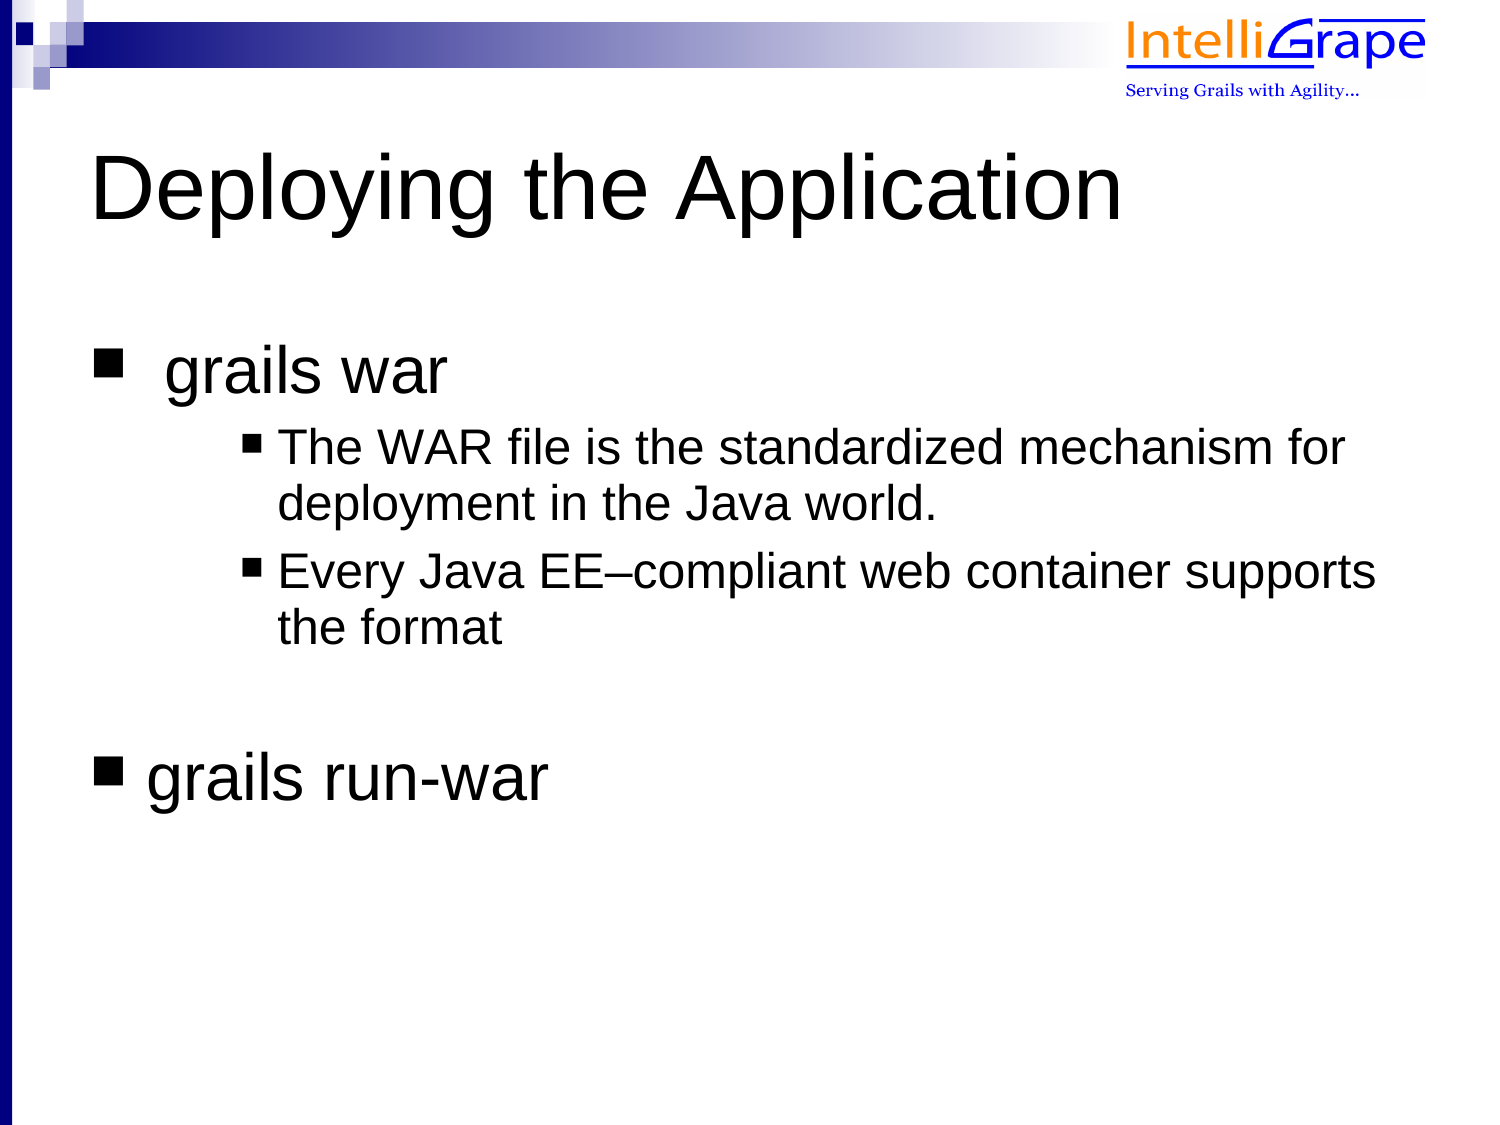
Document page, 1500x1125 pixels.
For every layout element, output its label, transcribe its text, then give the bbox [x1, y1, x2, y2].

list grails war The WAR file is the standardized mechanism for deployment in the Java world. Every Java EE–compliant web container supports the format grails run-war [75, 324, 1426, 1068]
title Deploying the Application [75, 74, 1426, 301]
picture [1125, 12, 1425, 74]
